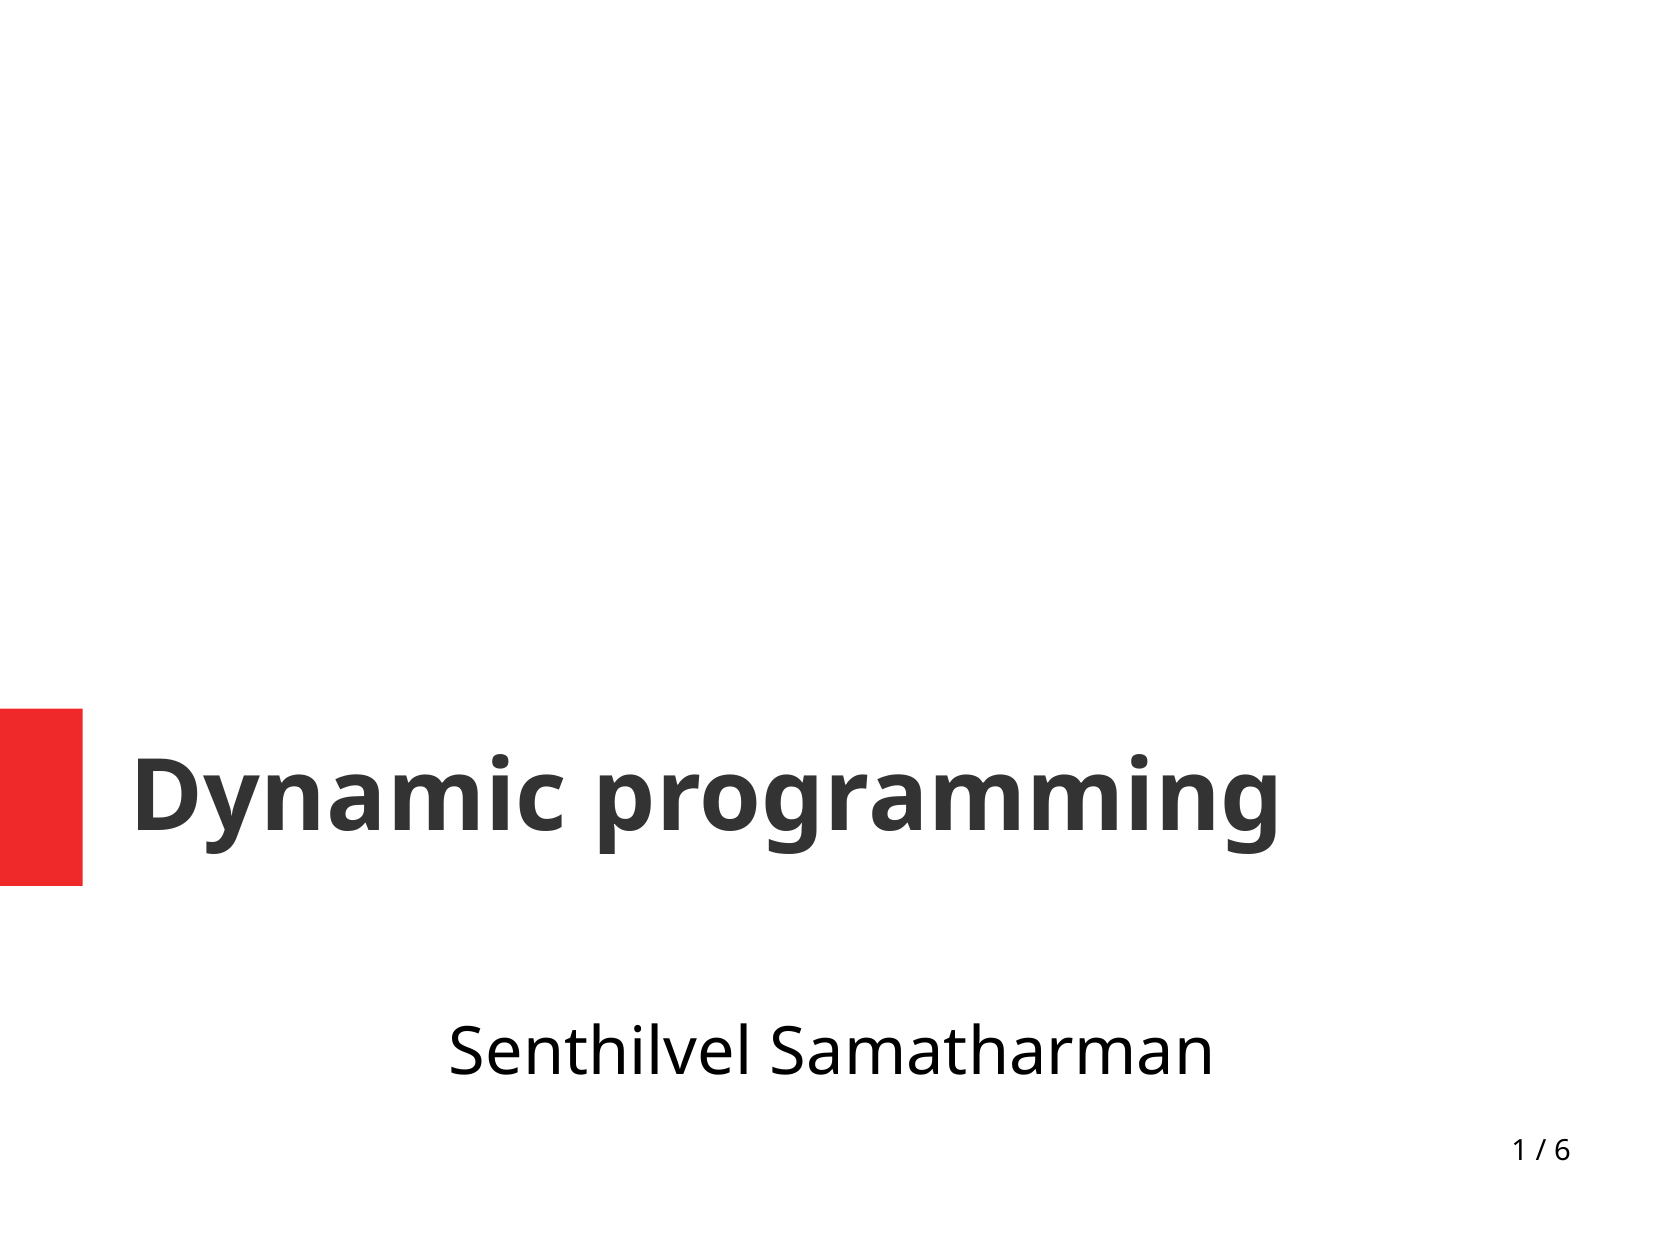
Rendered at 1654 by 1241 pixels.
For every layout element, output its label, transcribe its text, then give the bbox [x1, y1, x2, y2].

subtitle Senthilvel Samatharman [129, 968, 1536, 1130]
title Dynamic programming [129, 655, 1536, 928]
